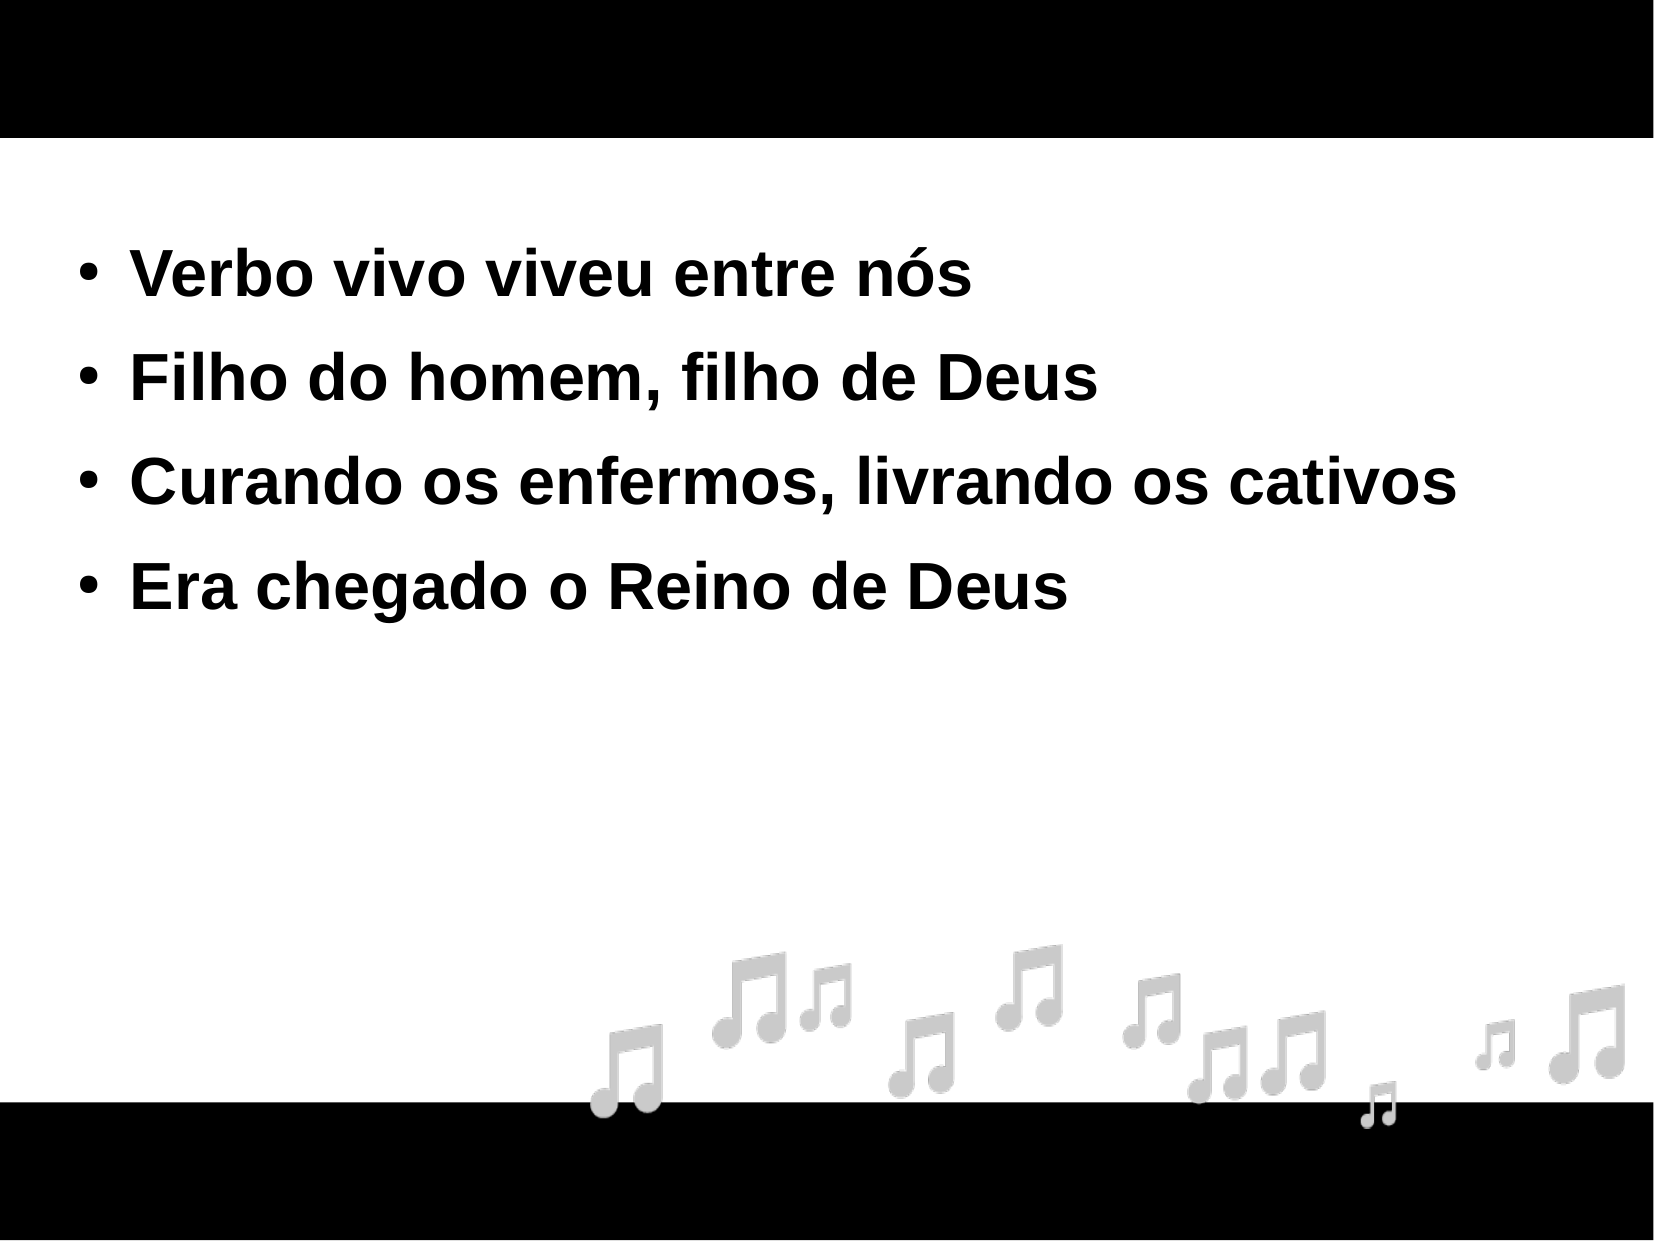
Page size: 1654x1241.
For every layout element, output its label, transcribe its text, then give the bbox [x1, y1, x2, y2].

list Verbo vivo viveu entre nós Filho do homem, filho de Deus Curando os enfermos, livrando os cativos Era chegado o Reino de Deus [59, 236, 1595, 1024]
